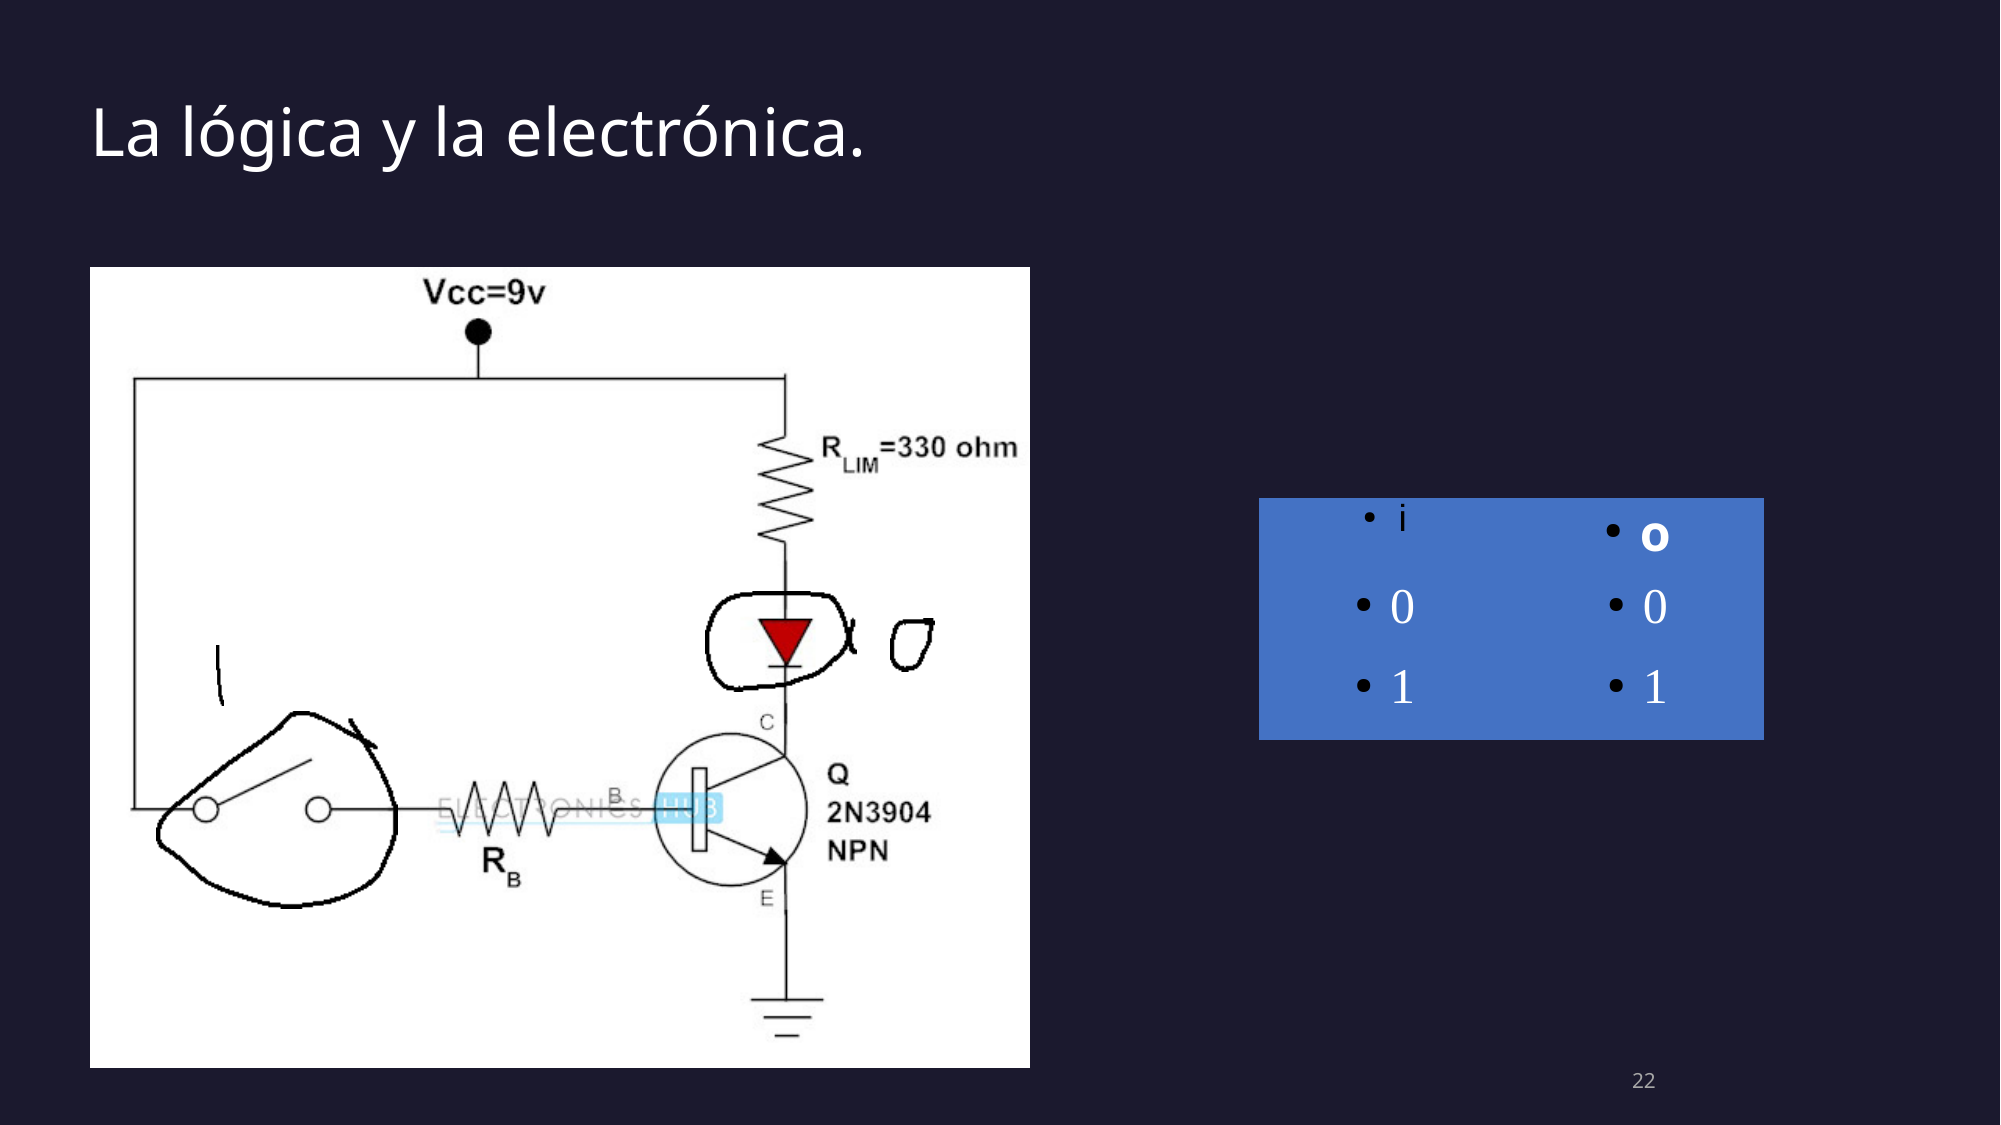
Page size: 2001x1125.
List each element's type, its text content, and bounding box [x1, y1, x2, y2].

table_cell 1 [1259, 659, 1511, 740]
text_box [1632, 1067, 1910, 1093]
table_cell 0 [1511, 579, 1764, 659]
table_header o [1511, 498, 1764, 579]
picture [90, 267, 1030, 1068]
table_cell 1 [1511, 659, 1764, 740]
table_cell 0 [1259, 579, 1511, 659]
title La lógica y la electrónica. [90, 90, 1910, 252]
table_header i [1259, 498, 1511, 579]
